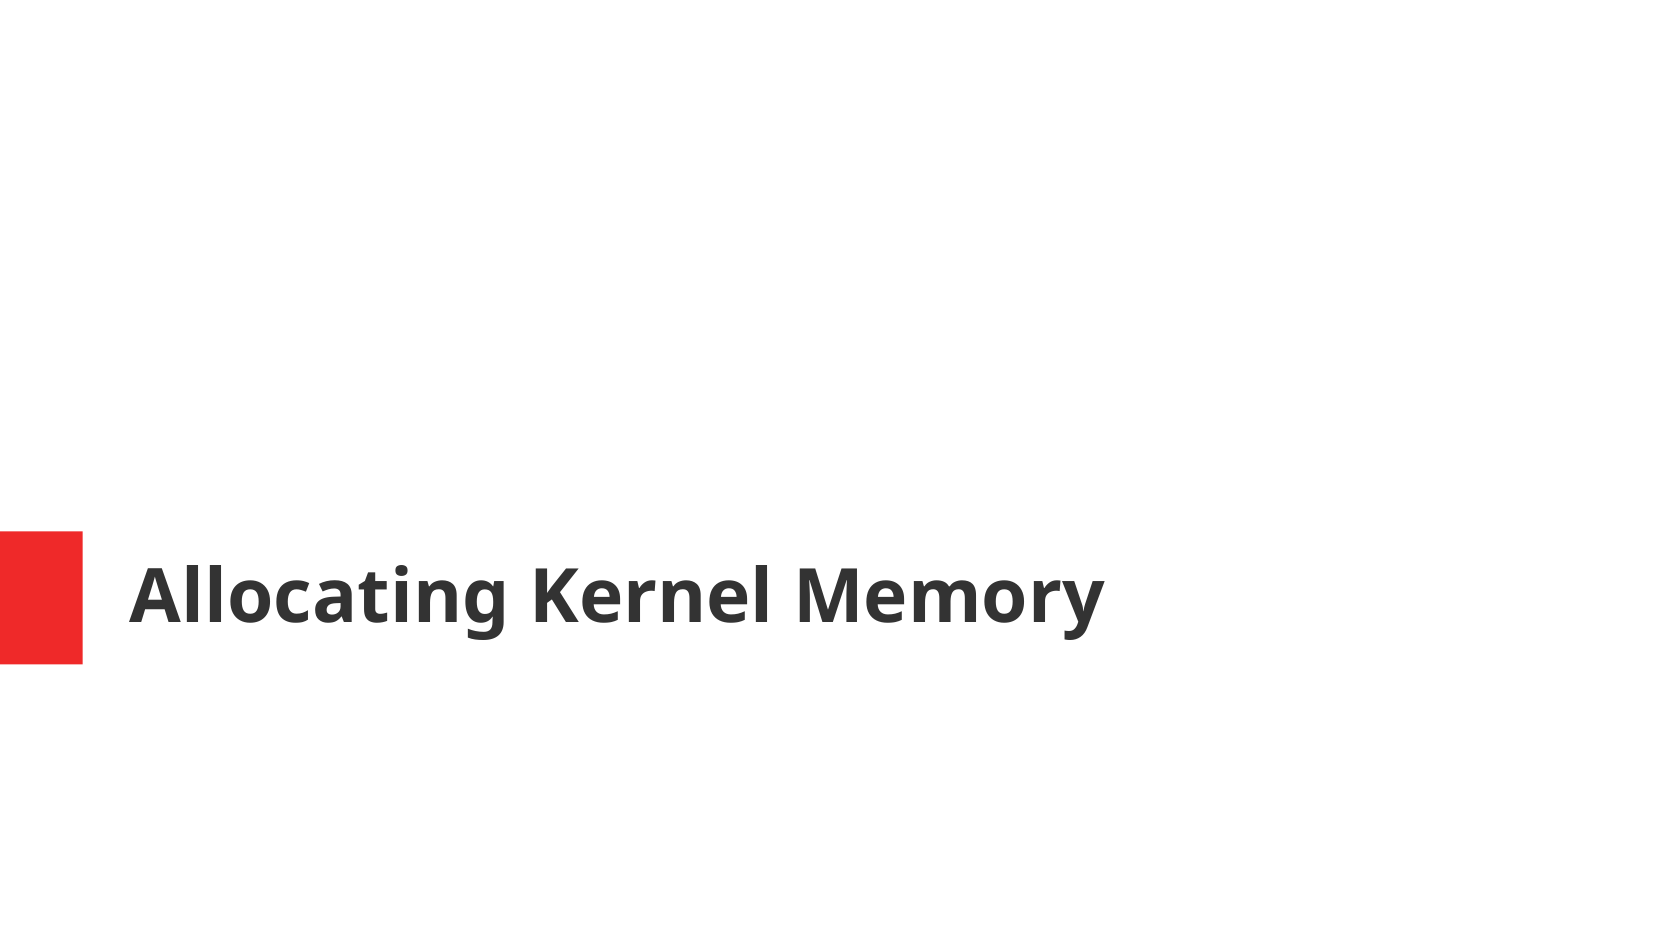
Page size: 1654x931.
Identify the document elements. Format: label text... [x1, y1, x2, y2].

title Allocating Kernel Memory [129, 504, 1536, 683]
